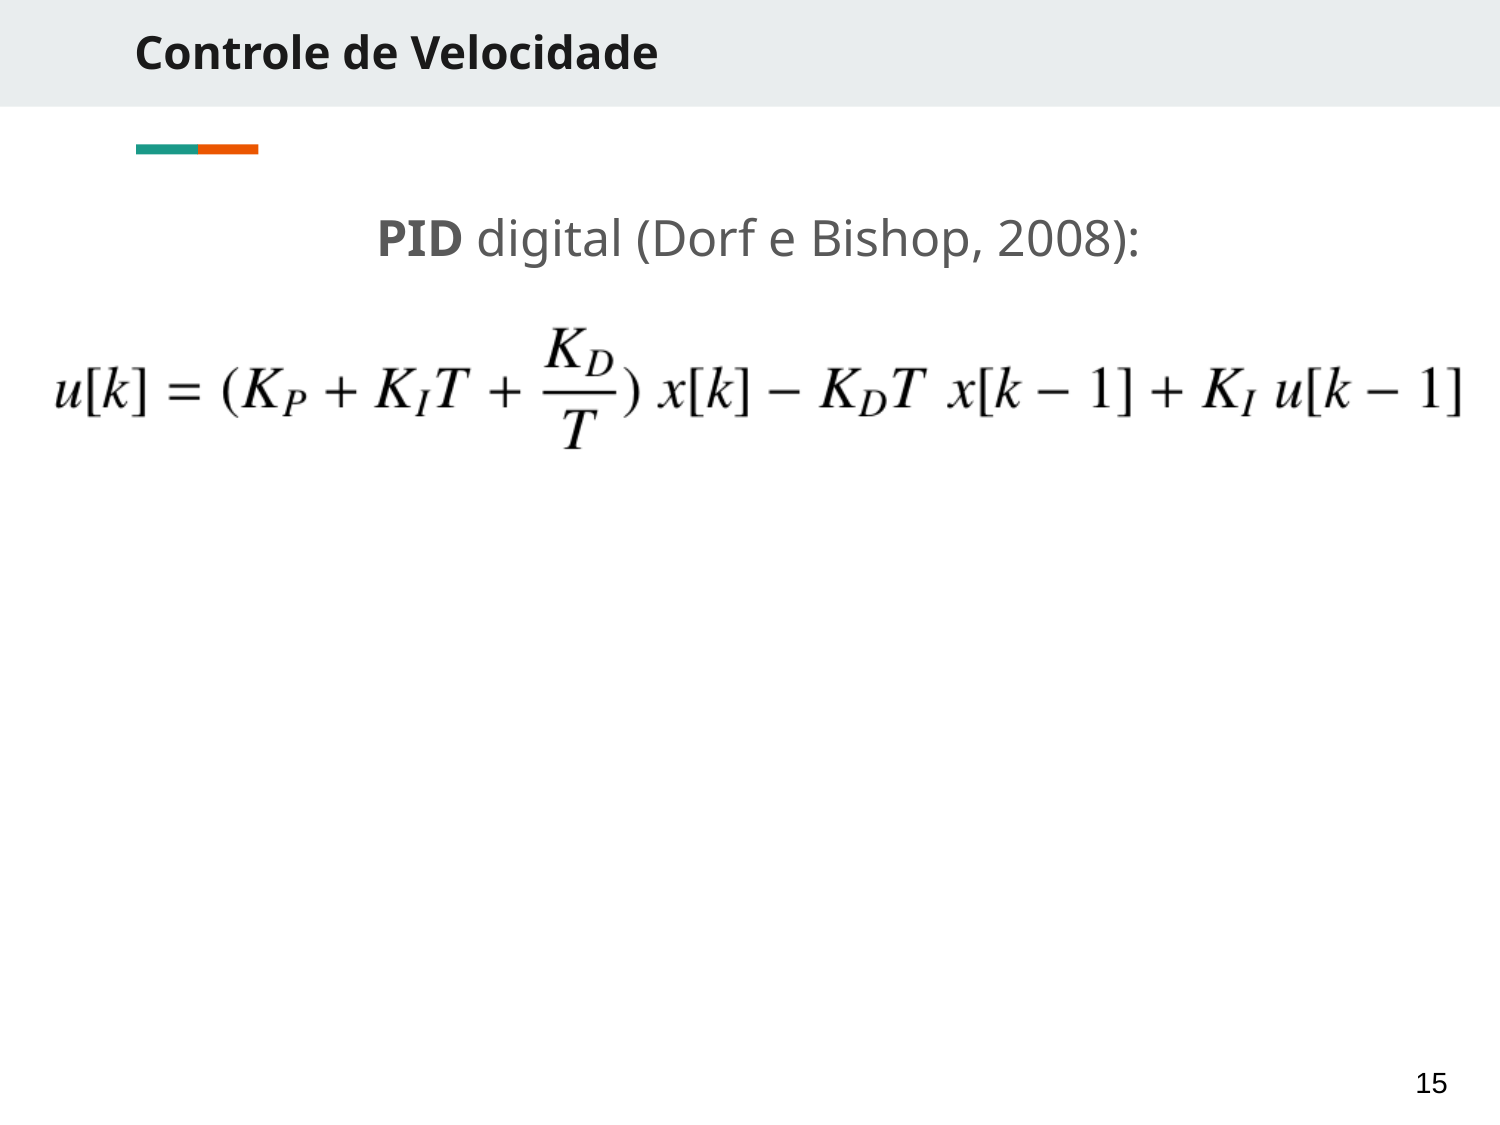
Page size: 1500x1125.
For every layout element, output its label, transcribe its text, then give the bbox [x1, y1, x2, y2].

list PID digital (Dorf e Bishop, 2008): [136, 191, 1381, 278]
title Controle de Velocidade [119, 8, 1381, 126]
picture [24, 302, 1475, 470]
slide_number 15 [1400, 1038, 1491, 1125]
